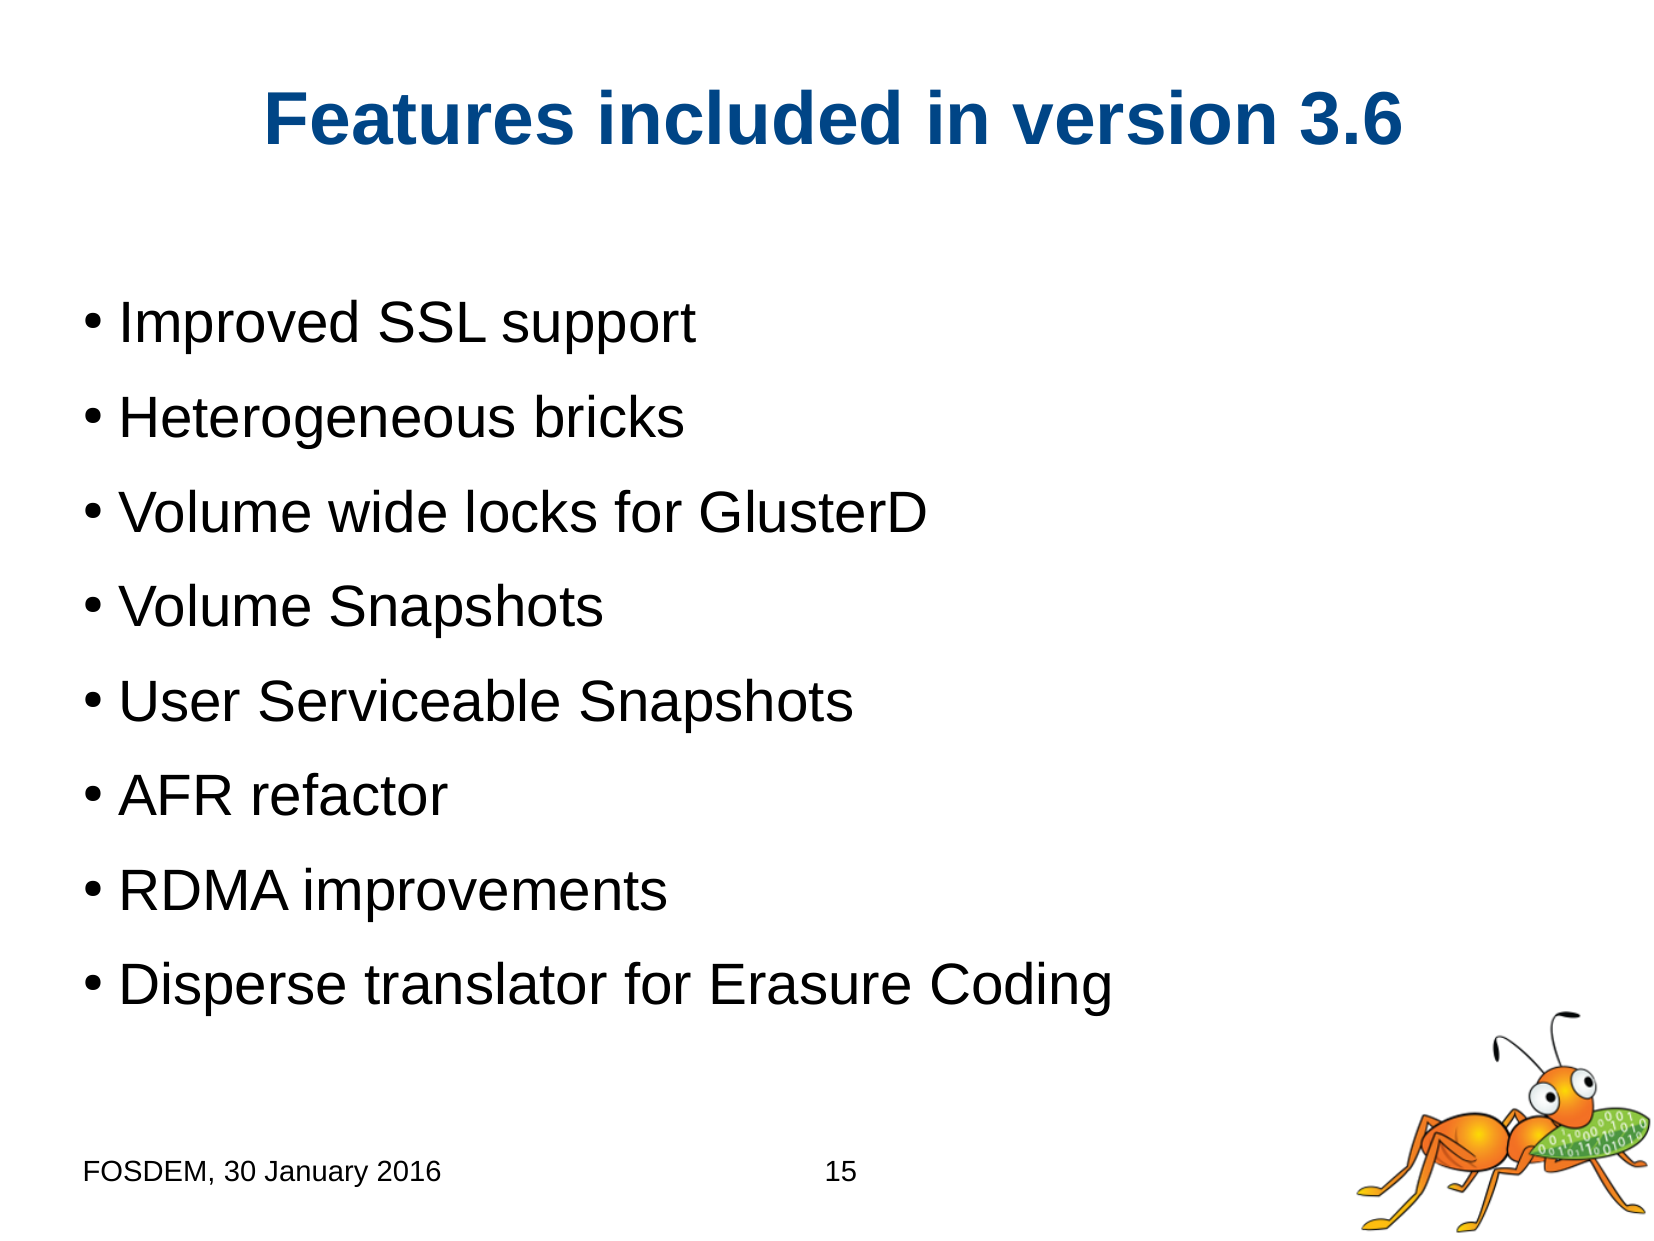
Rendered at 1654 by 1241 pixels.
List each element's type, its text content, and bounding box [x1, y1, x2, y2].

list Improved SSL support Heterogeneous bricks Volume wide locks for GlusterD Volume Snapshots User Serviceable Snapshots AFR refactor RDMA improvements Disperse translator for Erasure Coding [82, 290, 1571, 1010]
title Features included in version 3.6 [90, 15, 1579, 223]
picture [1353, 1009, 1654, 1235]
